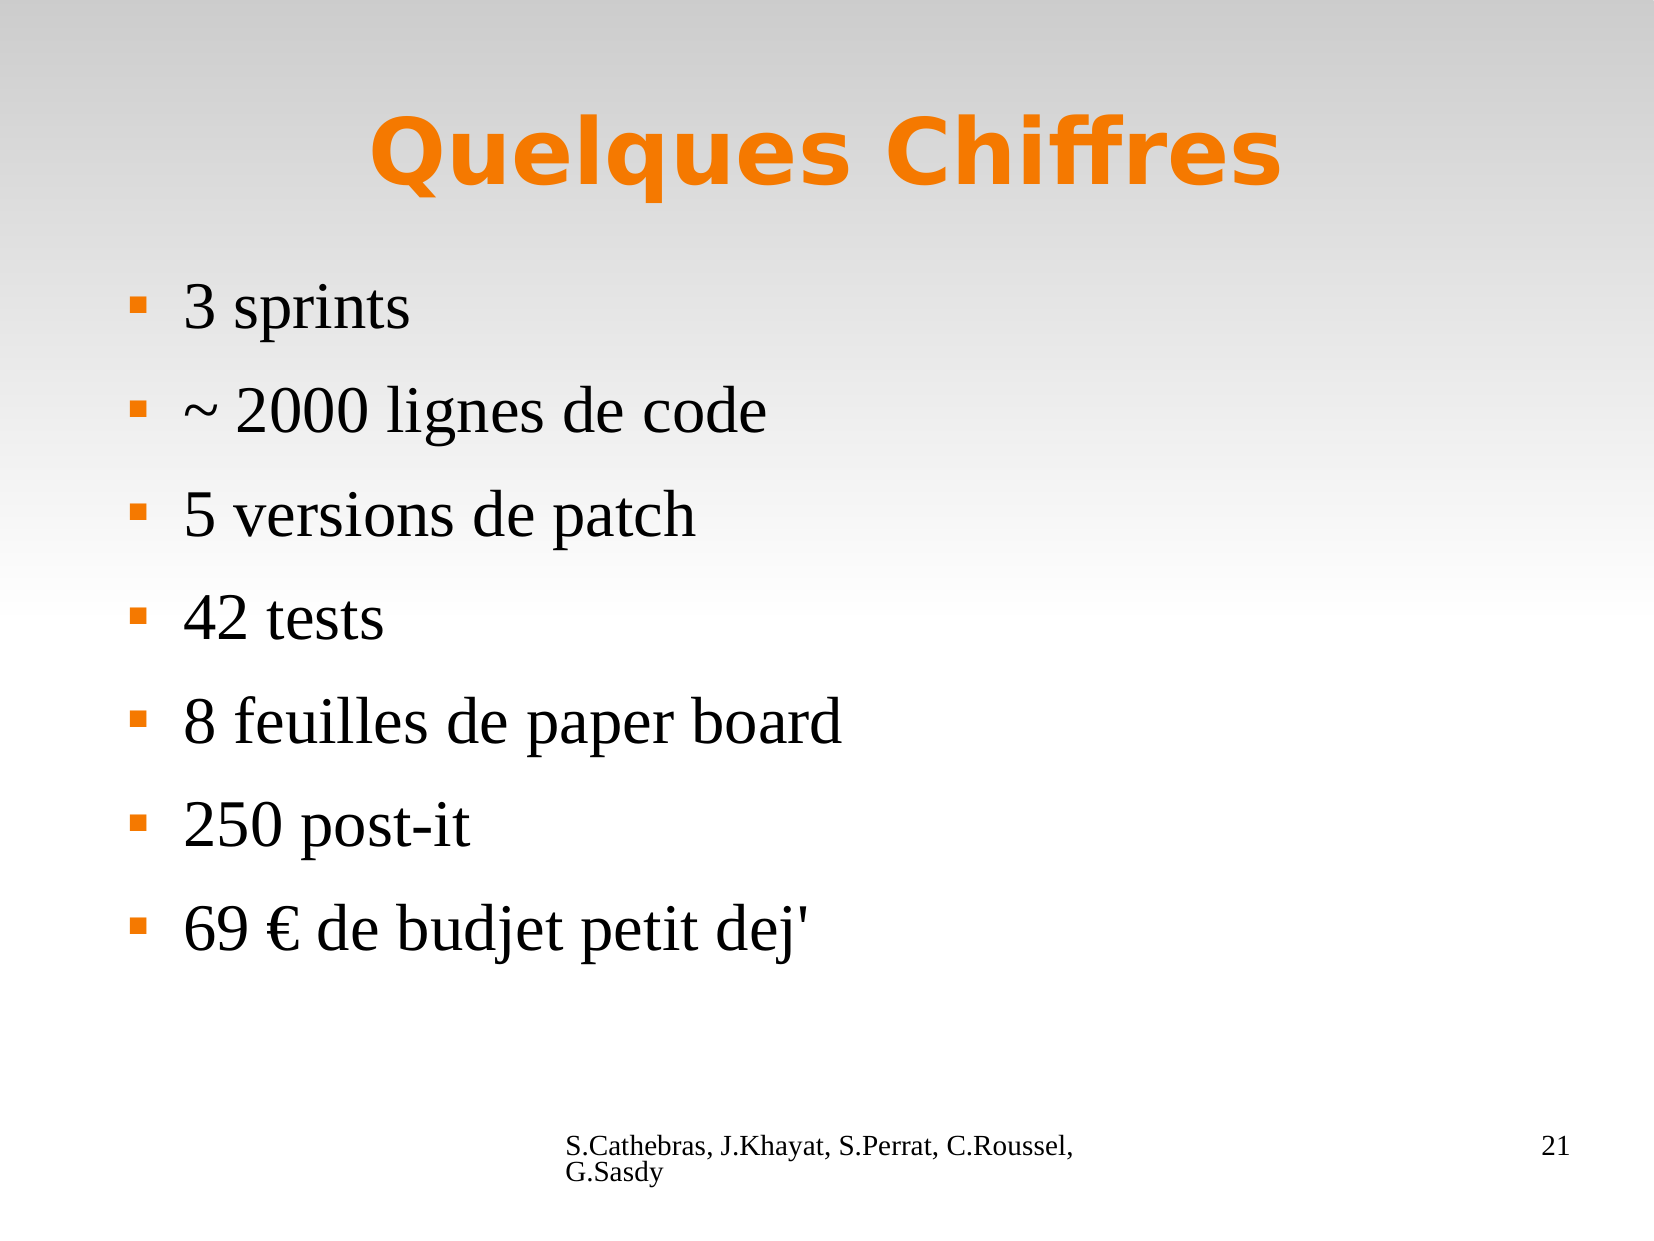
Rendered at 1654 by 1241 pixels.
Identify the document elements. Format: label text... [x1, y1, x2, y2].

list 3 sprints ~ 2000 lignes de code 5 versions de patch 42 tests 8 feuilles de paper board 250 post-it 69 € de budjet petit dej' [94, 269, 1583, 1123]
title Quelques Chiffres [82, 49, 1571, 257]
